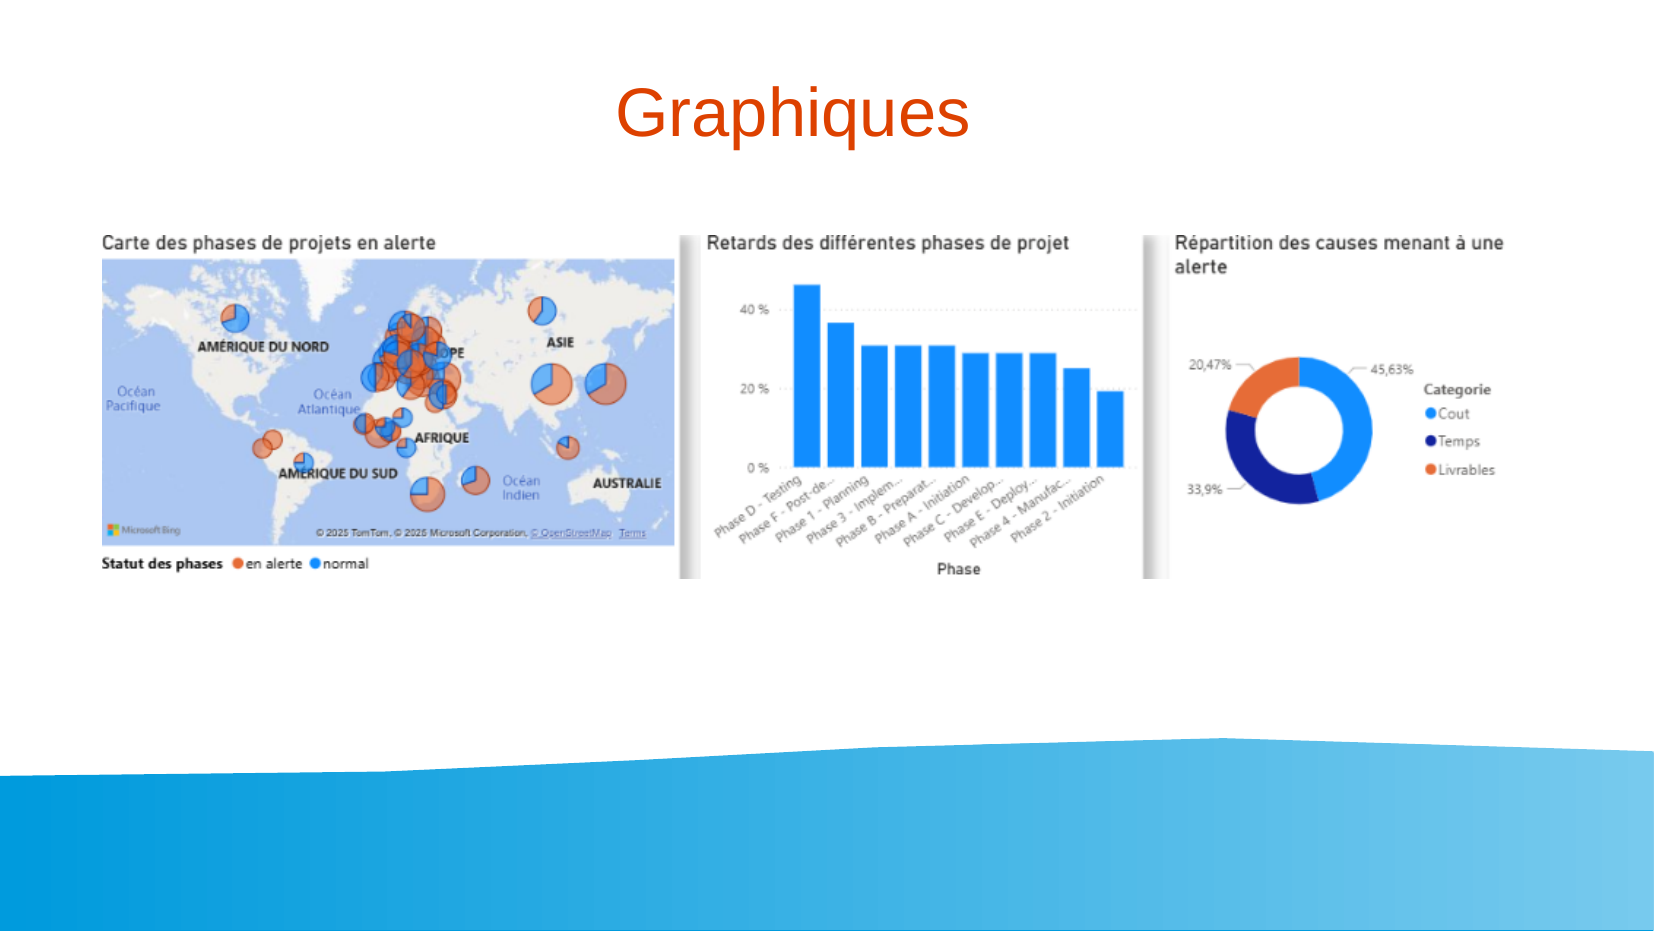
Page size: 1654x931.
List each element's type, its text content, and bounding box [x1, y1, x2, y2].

title Graphiques [55, 23, 1532, 201]
picture [102, 235, 1516, 579]
